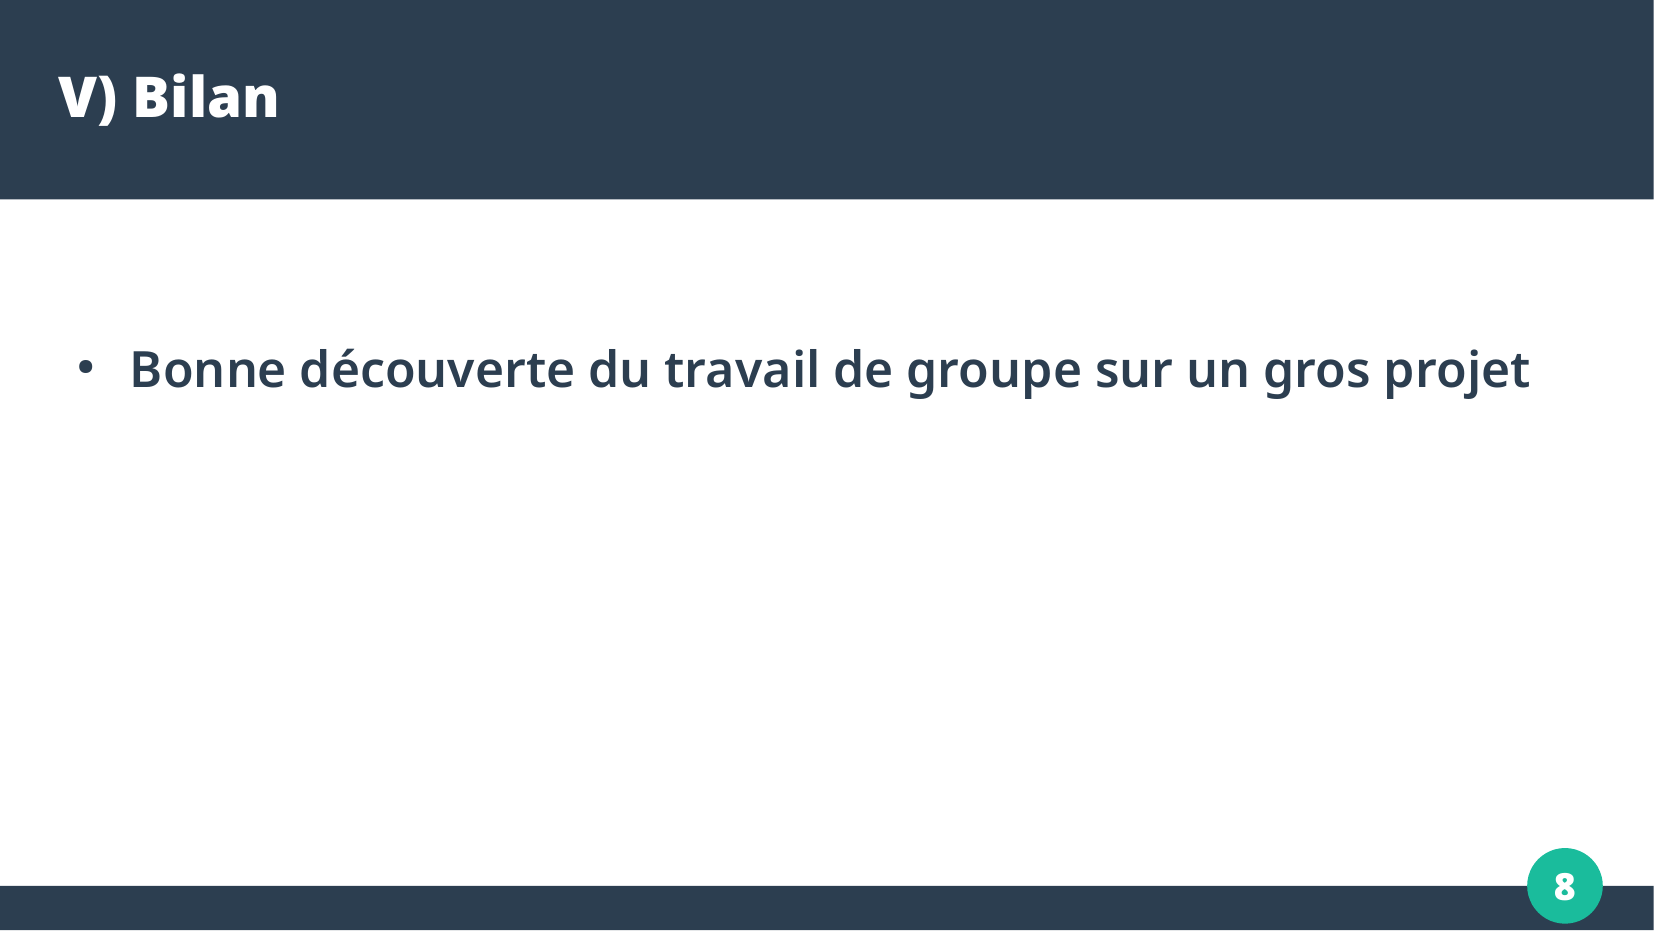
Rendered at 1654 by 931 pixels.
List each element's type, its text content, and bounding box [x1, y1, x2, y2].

list Bonne découverte du travail de groupe sur un gros projet [59, 243, 1595, 864]
title V) Bilan [59, 37, 1595, 155]
